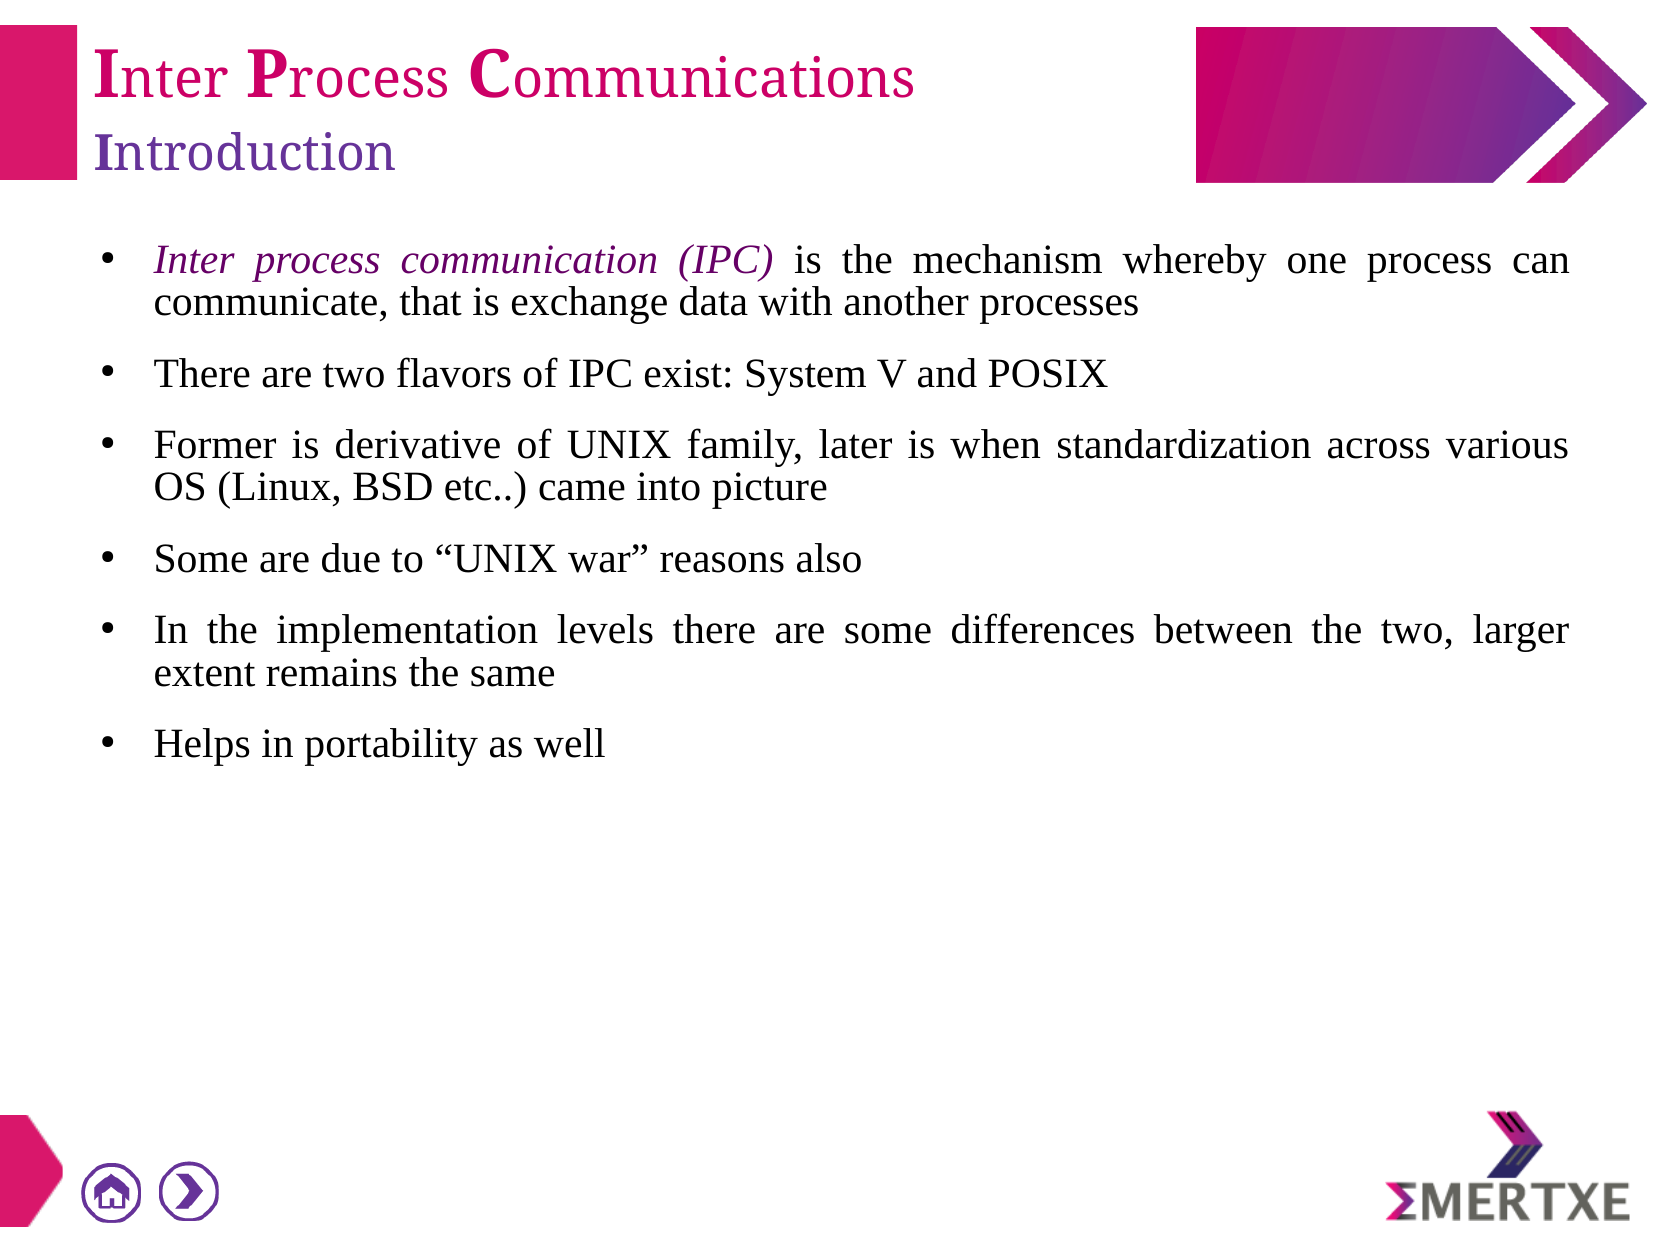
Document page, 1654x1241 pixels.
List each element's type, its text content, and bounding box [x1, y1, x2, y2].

picture [81, 1163, 141, 1223]
picture [1571, 27, 1647, 183]
picture [159, 1161, 219, 1221]
title Inter Process Communications Introduction [93, 2, 1571, 210]
list Inter process communication (IPC) is the mechanism whereby one process can communicate, that is exchange data with another processes There are two flavors of IPC exist: System V and POSIX Former is derivative of UNIX family, later is when standardization across various OS (Linux, BSD etc..) came into picture Some are due to “UNIX war” reasons also In the implementation levels there are some differences between the two, larger extent remains the same Helps in portability as well [82, 240, 1571, 1094]
picture [1385, 1107, 1631, 1221]
